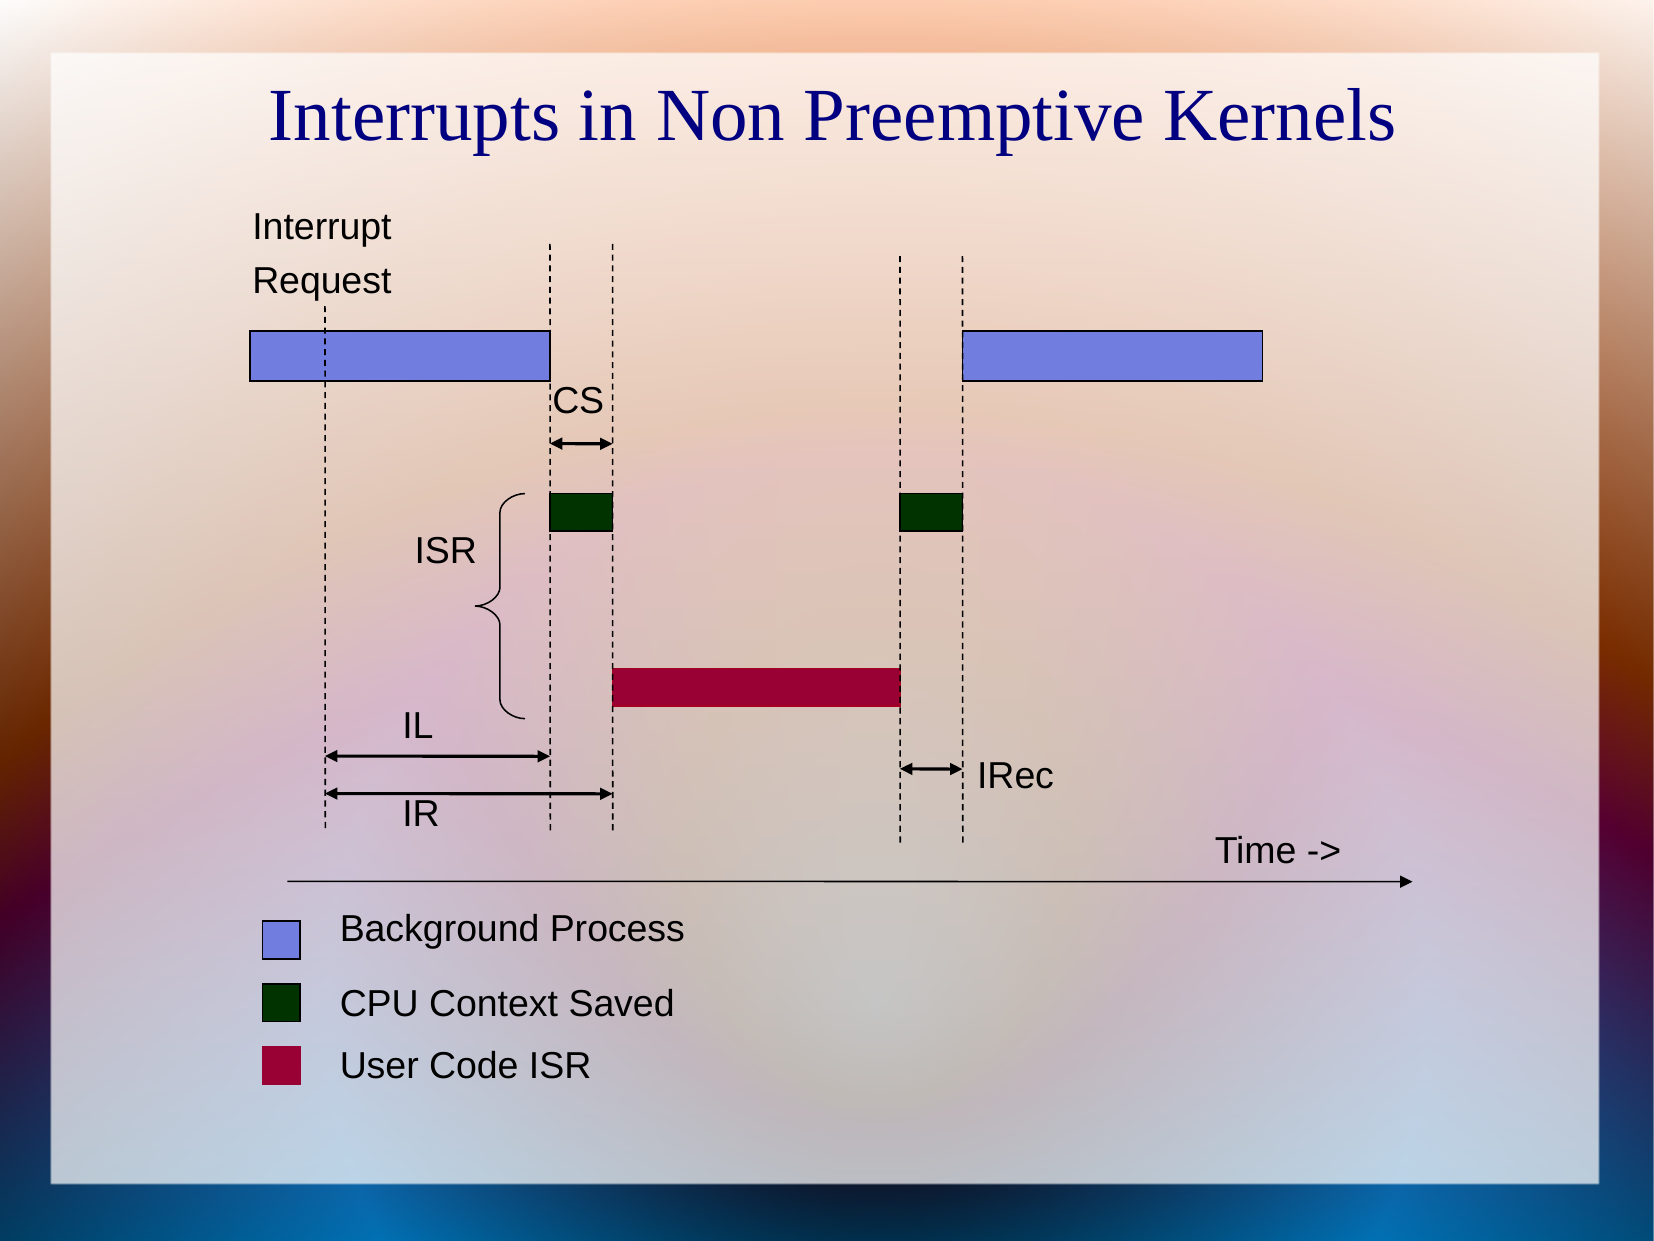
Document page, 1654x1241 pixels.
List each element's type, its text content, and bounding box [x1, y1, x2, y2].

text_box IL [387, 693, 475, 755]
title Interrupts in Non Preemptive Kernels [83, 49, 1584, 178]
text_box CS [537, 368, 663, 429]
text_box [549, 493, 613, 532]
text_box User Code ISR [324, 1033, 788, 1095]
text_box [612, 668, 901, 707]
text_box CPU Context Saved [324, 971, 788, 1032]
text_box [262, 921, 300, 959]
text_box [262, 1046, 300, 1084]
text_box [962, 331, 1263, 382]
text_box Background Process [324, 896, 788, 957]
text_box IRec [962, 743, 1101, 804]
text_box ISR [399, 518, 526, 579]
picture [0, 0, 1654, 1241]
text_box Interrupt Request [237, 213, 663, 306]
text_box IR [387, 781, 475, 842]
text_box [249, 331, 550, 382]
text_box [900, 493, 963, 532]
text_box [262, 984, 300, 1022]
text_box Time -> [1200, 818, 1413, 879]
